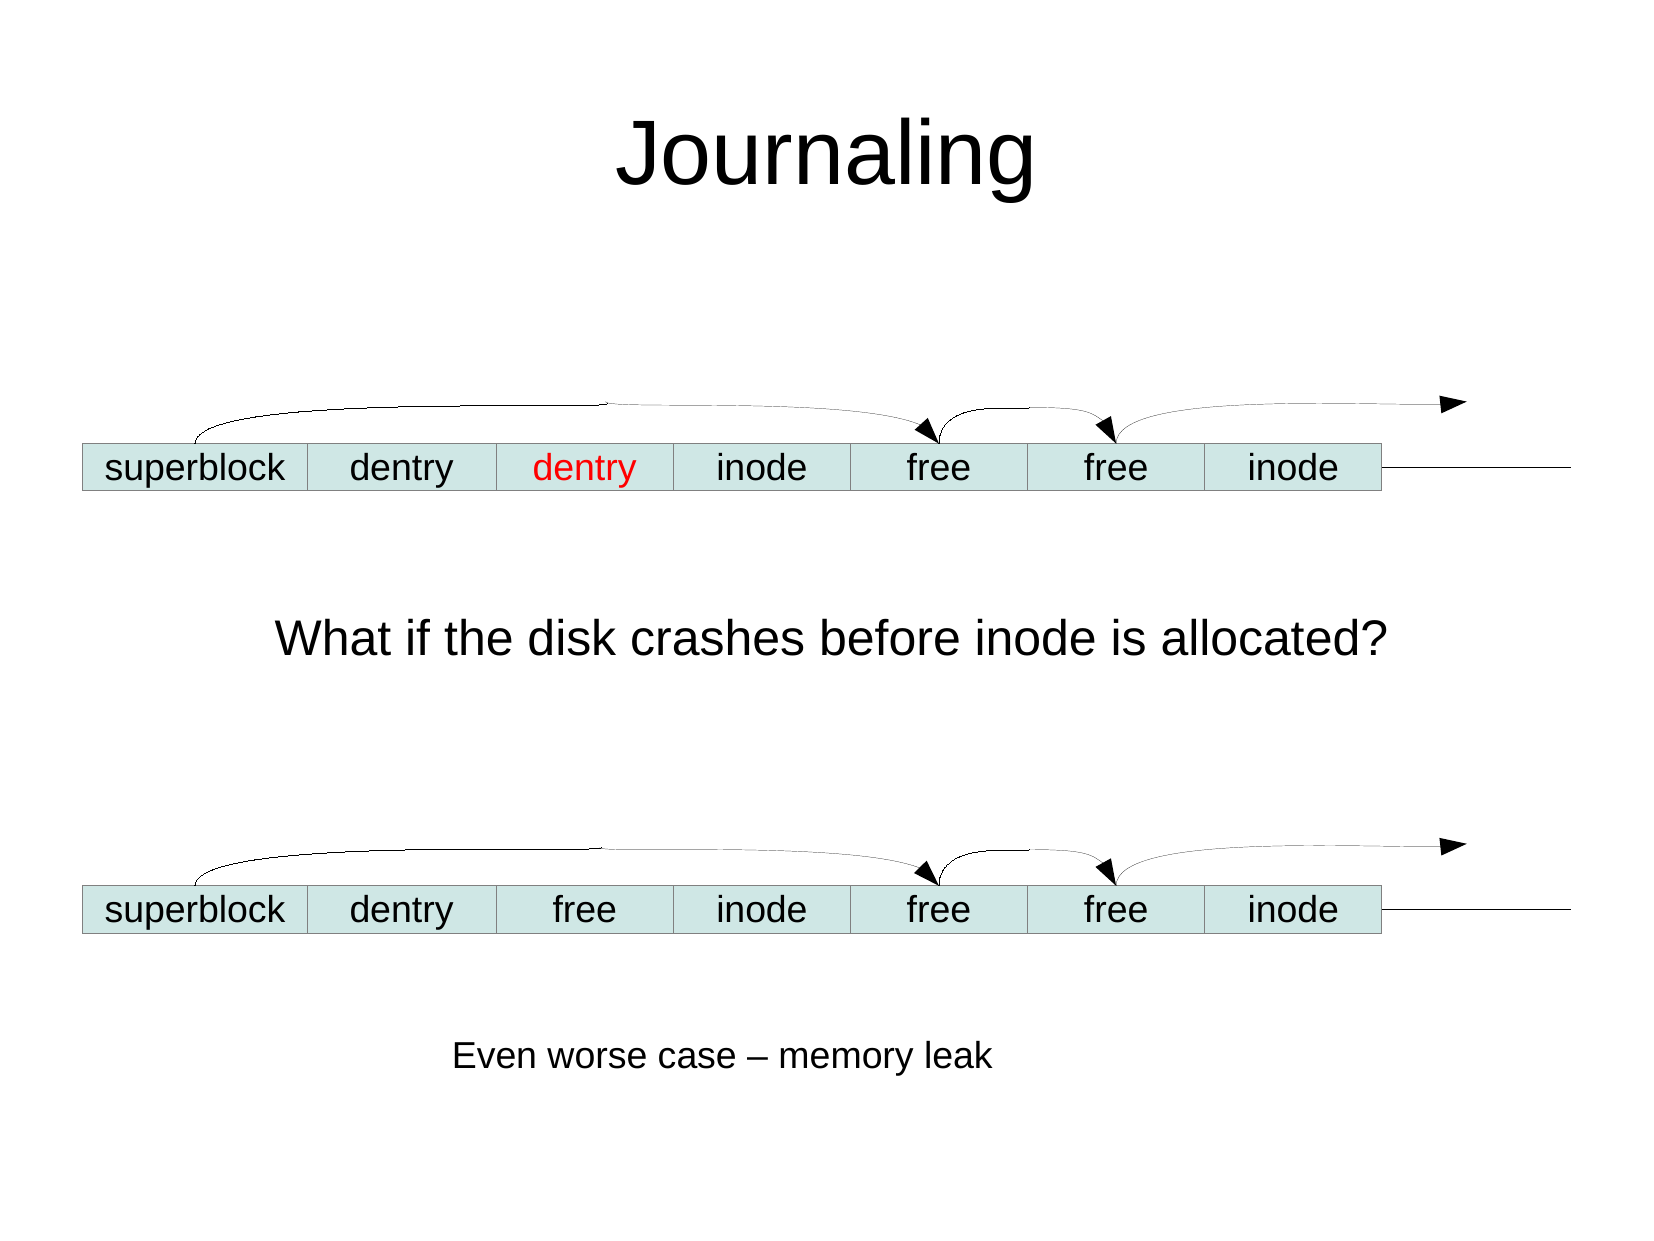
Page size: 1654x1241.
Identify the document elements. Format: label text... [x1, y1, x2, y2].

text_box superblock [82, 443, 307, 491]
text_box free [496, 885, 673, 934]
text_box free [1027, 885, 1204, 934]
text_box dentry [496, 443, 673, 491]
text_box Even worse case – memory leak [437, 1027, 1008, 1085]
text_box free [850, 885, 1027, 934]
text_box free [1027, 443, 1204, 491]
text_box free [850, 443, 1027, 491]
text_box What if the disk crashes before inode is allocated? [259, 602, 1404, 674]
text_box inode [1204, 885, 1382, 934]
title Journaling [82, 49, 1571, 257]
text_box dentry [307, 443, 496, 491]
text_box inode [673, 443, 850, 491]
text_box dentry [307, 885, 496, 934]
text_box inode [673, 885, 850, 934]
text_box superblock [82, 885, 307, 934]
text_box inode [1204, 443, 1382, 491]
